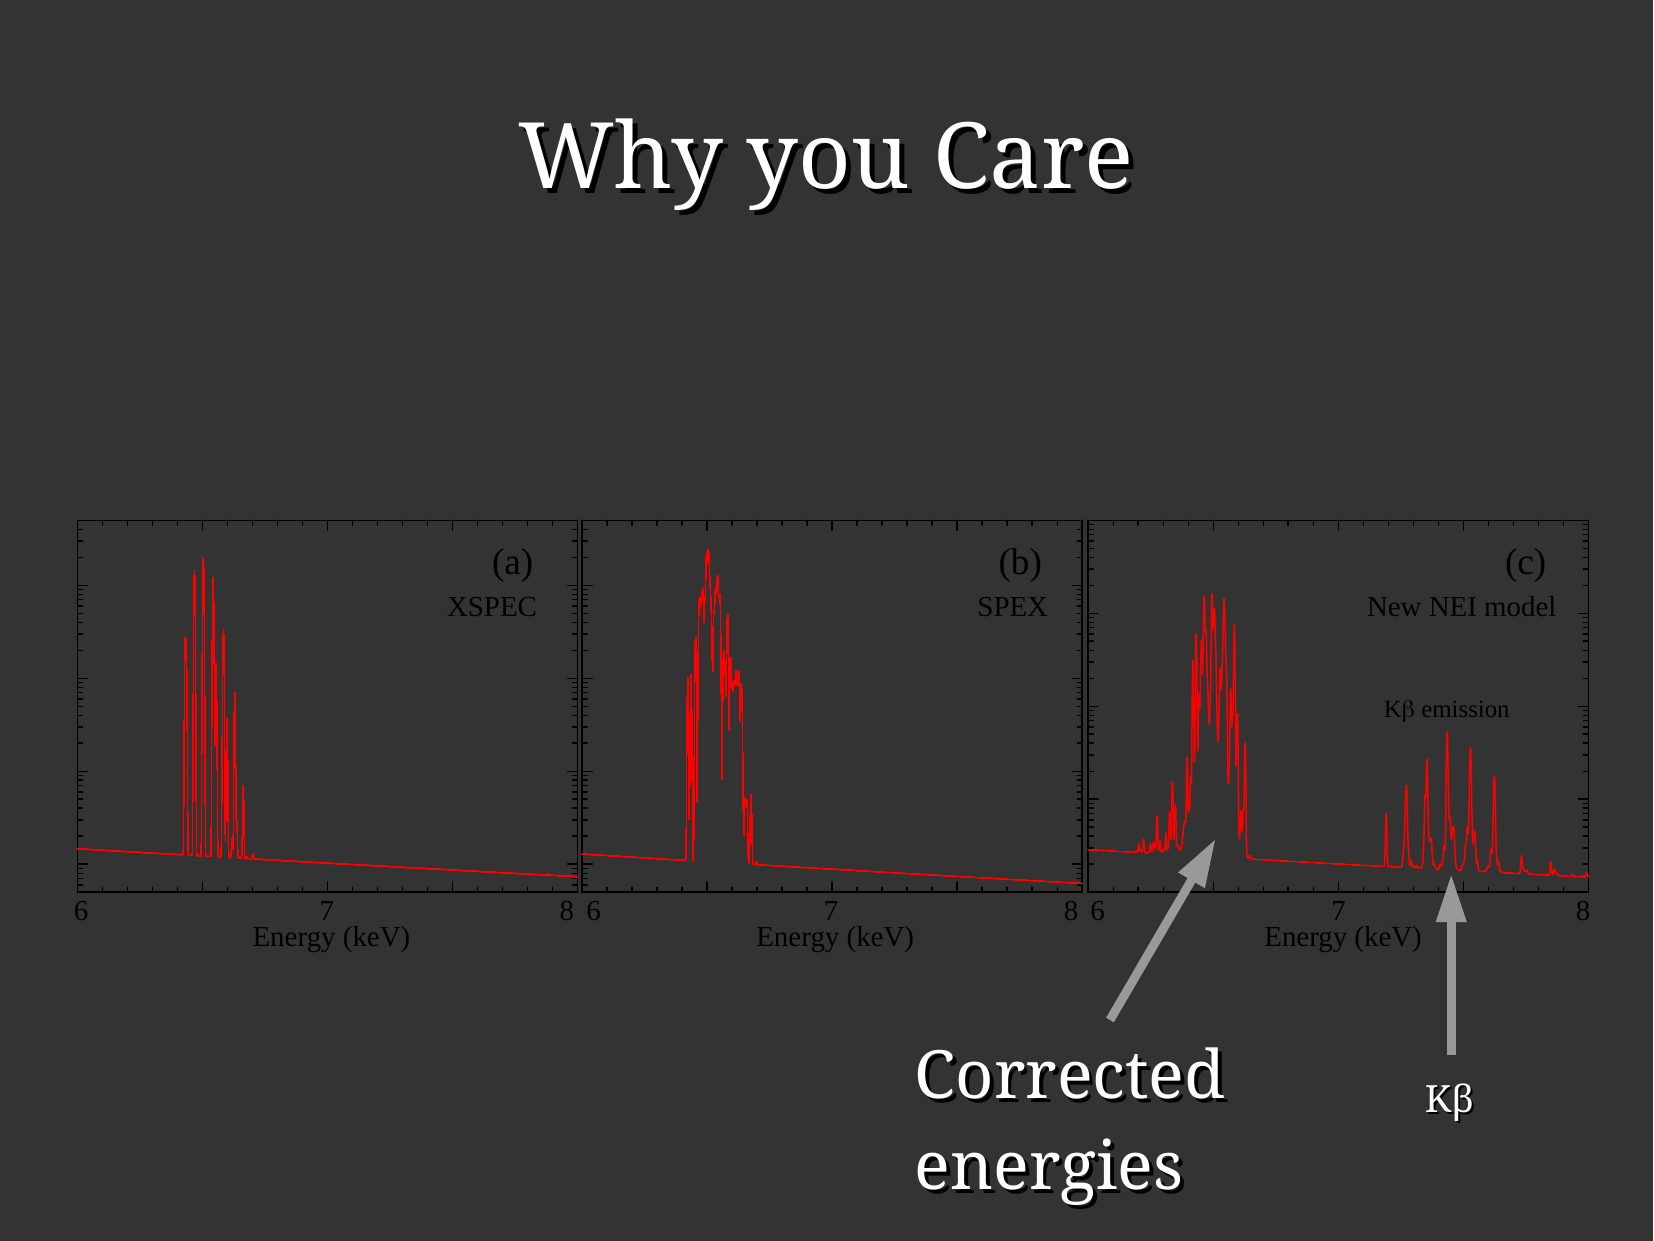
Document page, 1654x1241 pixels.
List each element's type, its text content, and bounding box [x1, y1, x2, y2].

title Why you Care [82, 49, 1571, 257]
text_box Kβ [1410, 1065, 1489, 1123]
text_box Corrected energies [900, 1020, 1321, 1187]
picture [75, 519, 1591, 953]
